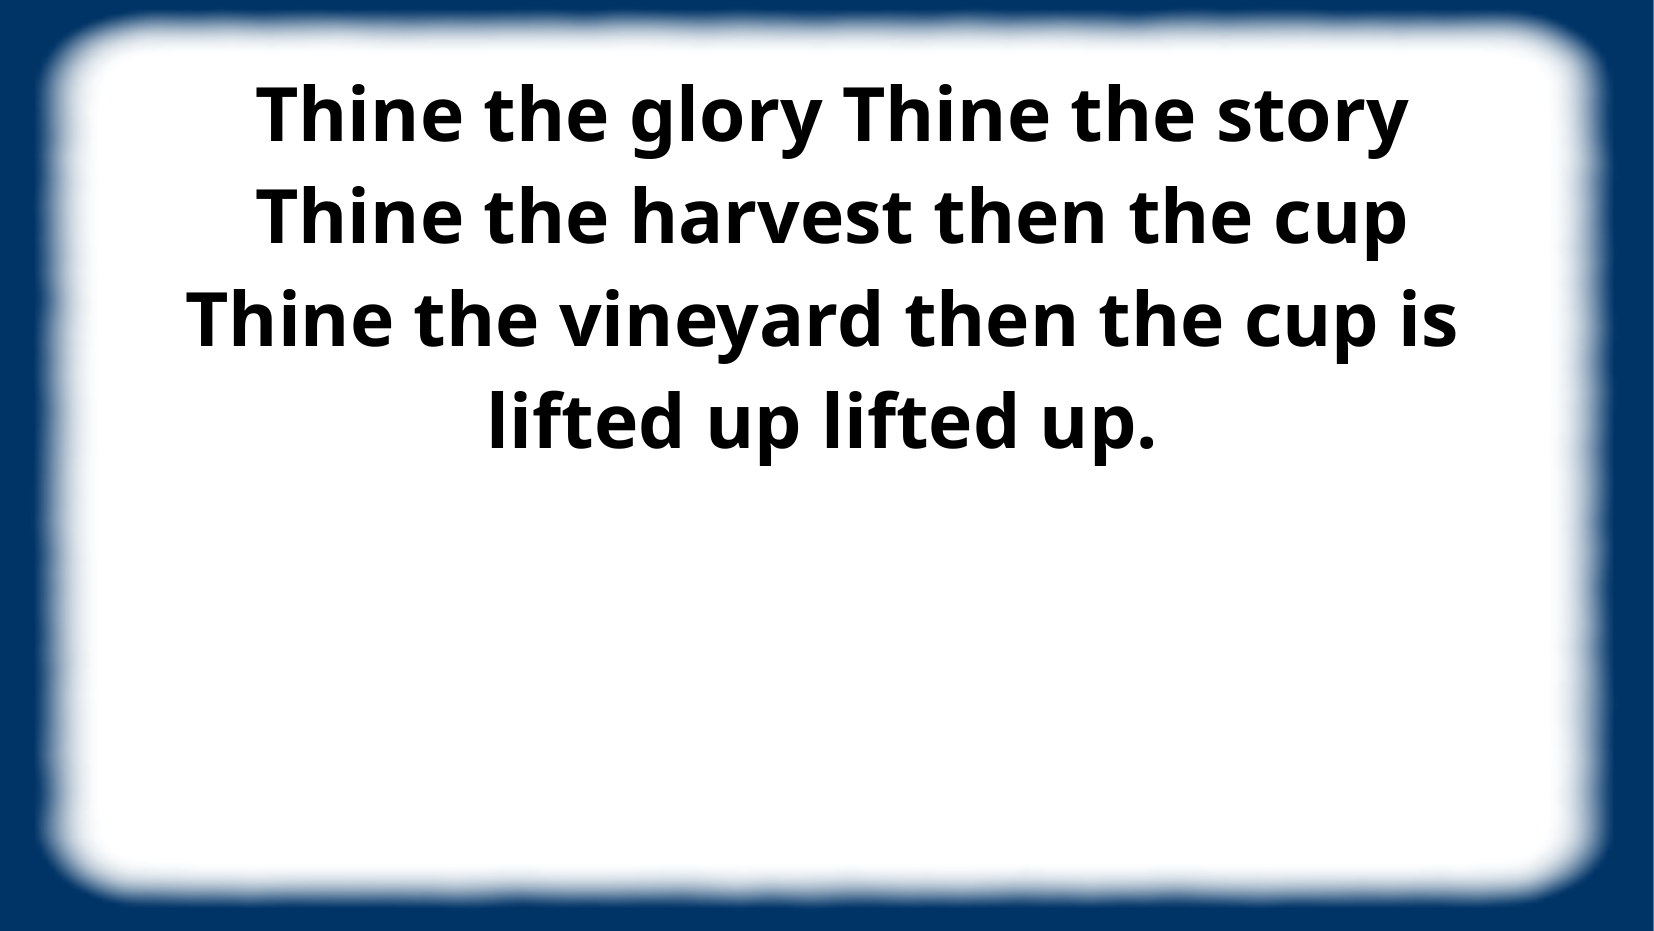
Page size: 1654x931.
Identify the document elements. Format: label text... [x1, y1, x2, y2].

picture [0, 0, 1654, 931]
text_box Thine the glory Thine the story Thine the harvest then the cup Thine the vineyard then the cup is lifted up lifted up. [105, 53, 1561, 481]
